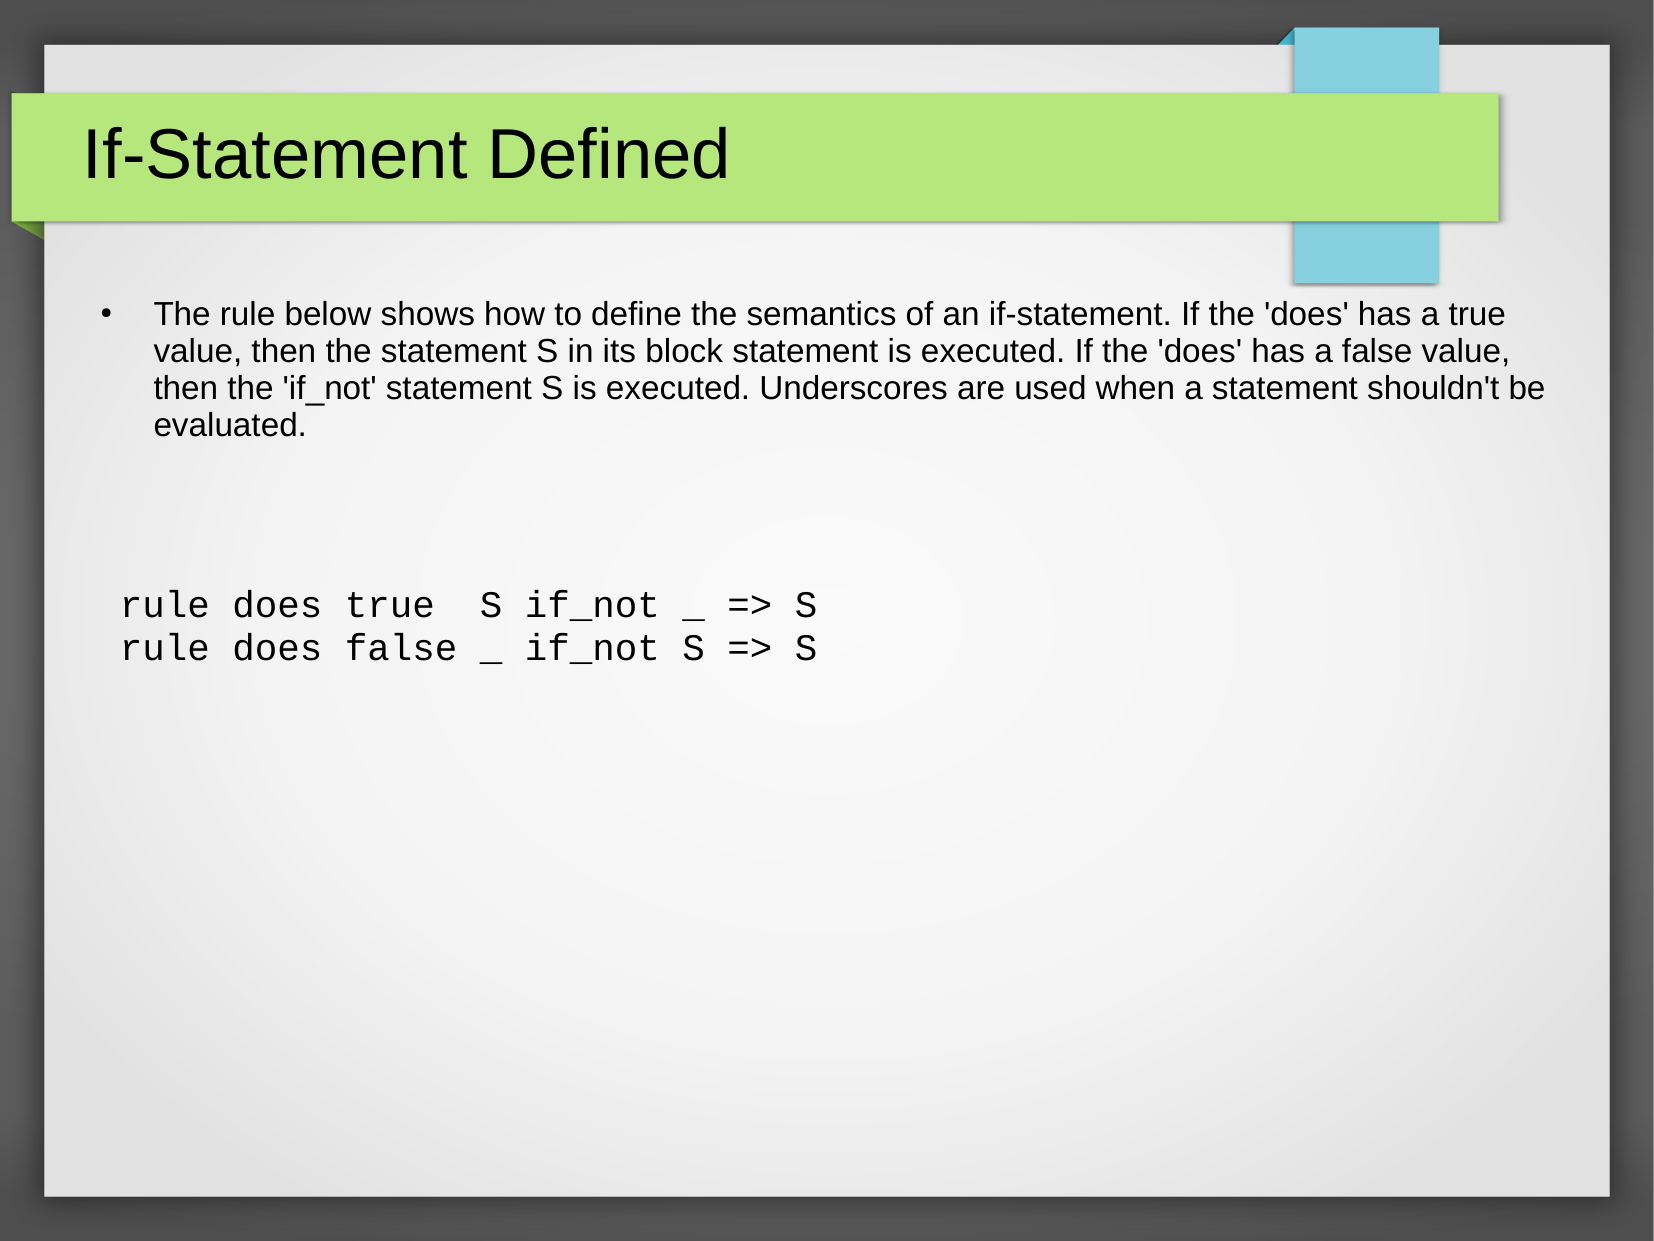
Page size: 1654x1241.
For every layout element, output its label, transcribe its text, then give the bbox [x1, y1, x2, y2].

picture [0, 0, 1654, 1241]
list The rule below shows how to define the semantics of an if-statement. If the 'does' has a true value, then the statement S in its block statement is executed. If the 'does' has a false value, then the 'if_not' statement S is executed. Underscores are used when a statement shouldn't be evaluated. [82, 295, 1571, 556]
title If-Statement Defined [82, 94, 1264, 213]
text_box rule does true S if_not _ => S rule does false _ if_not S => S [105, 579, 1031, 721]
